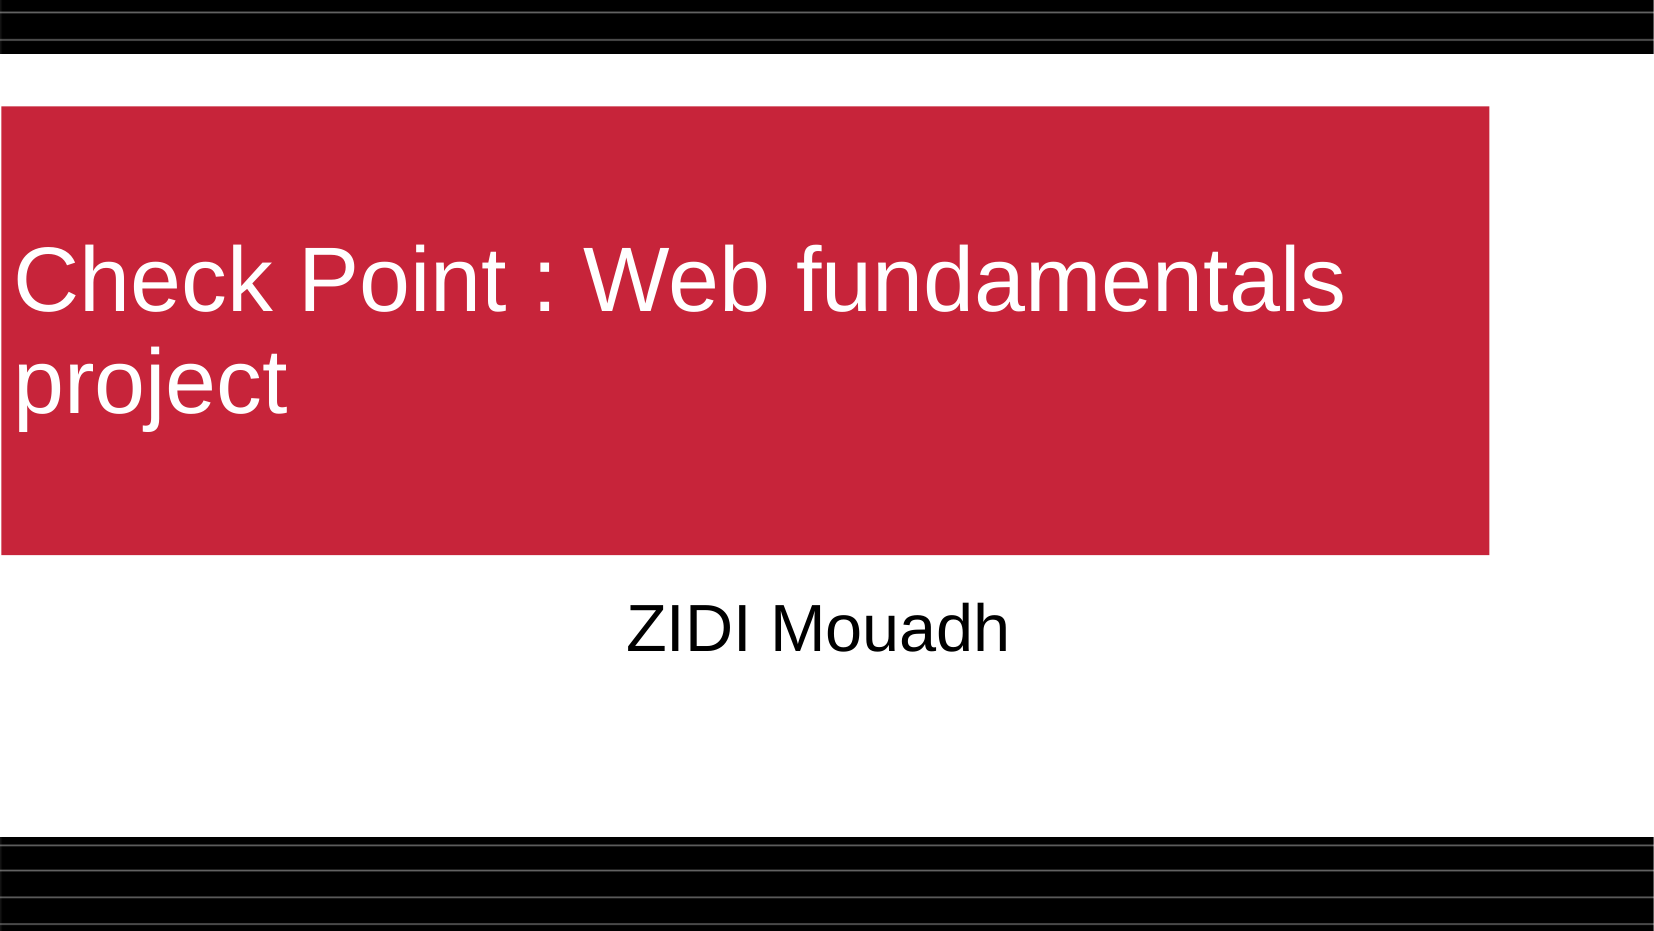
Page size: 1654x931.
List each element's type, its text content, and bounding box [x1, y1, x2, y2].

title Check Point : Web fundamentals project [1, 106, 1490, 556]
picture [0, 837, 1654, 931]
subtitle ZIDI Mouadh [625, 590, 1489, 804]
picture [0, 0, 1654, 54]
